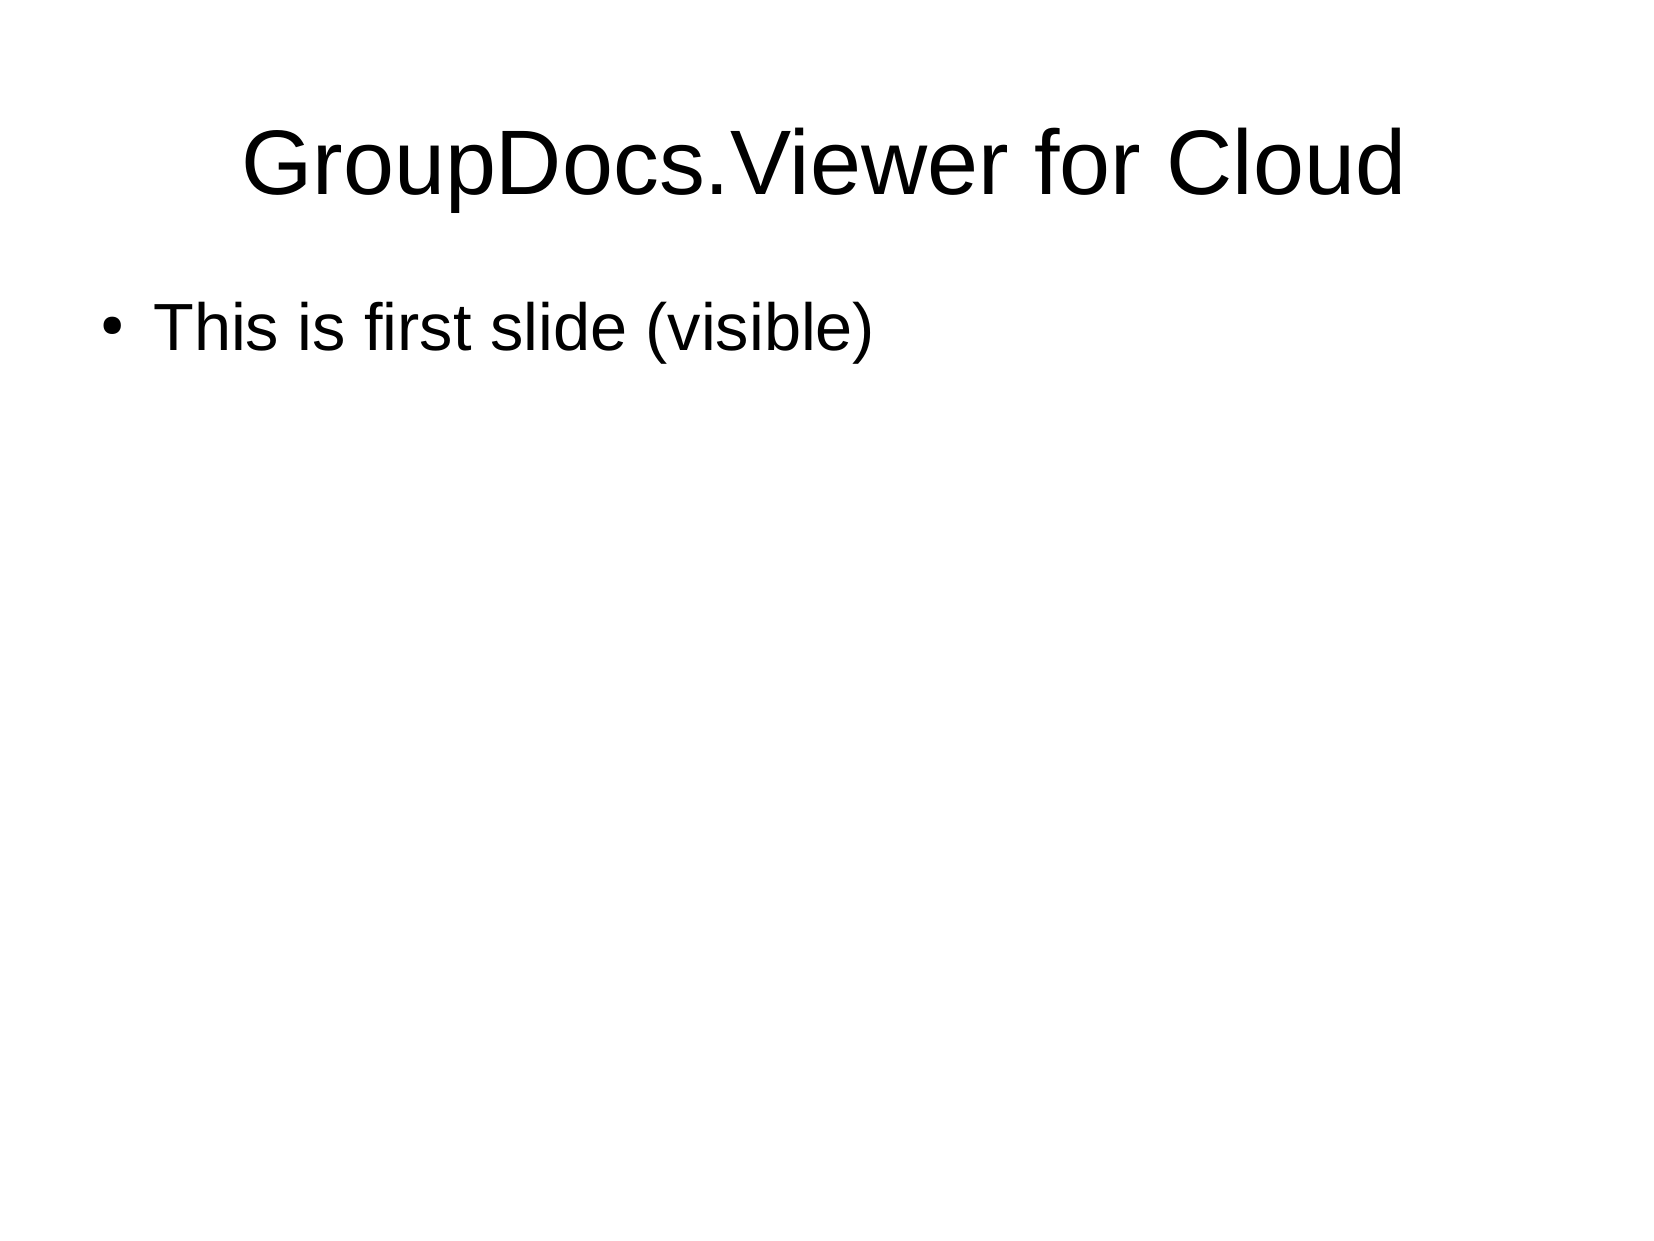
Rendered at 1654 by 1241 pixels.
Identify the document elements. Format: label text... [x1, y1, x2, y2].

list This is first slide (visible) [82, 290, 1571, 1010]
title GroupDocs.Viewer for Cloud [76, 59, 1565, 267]
